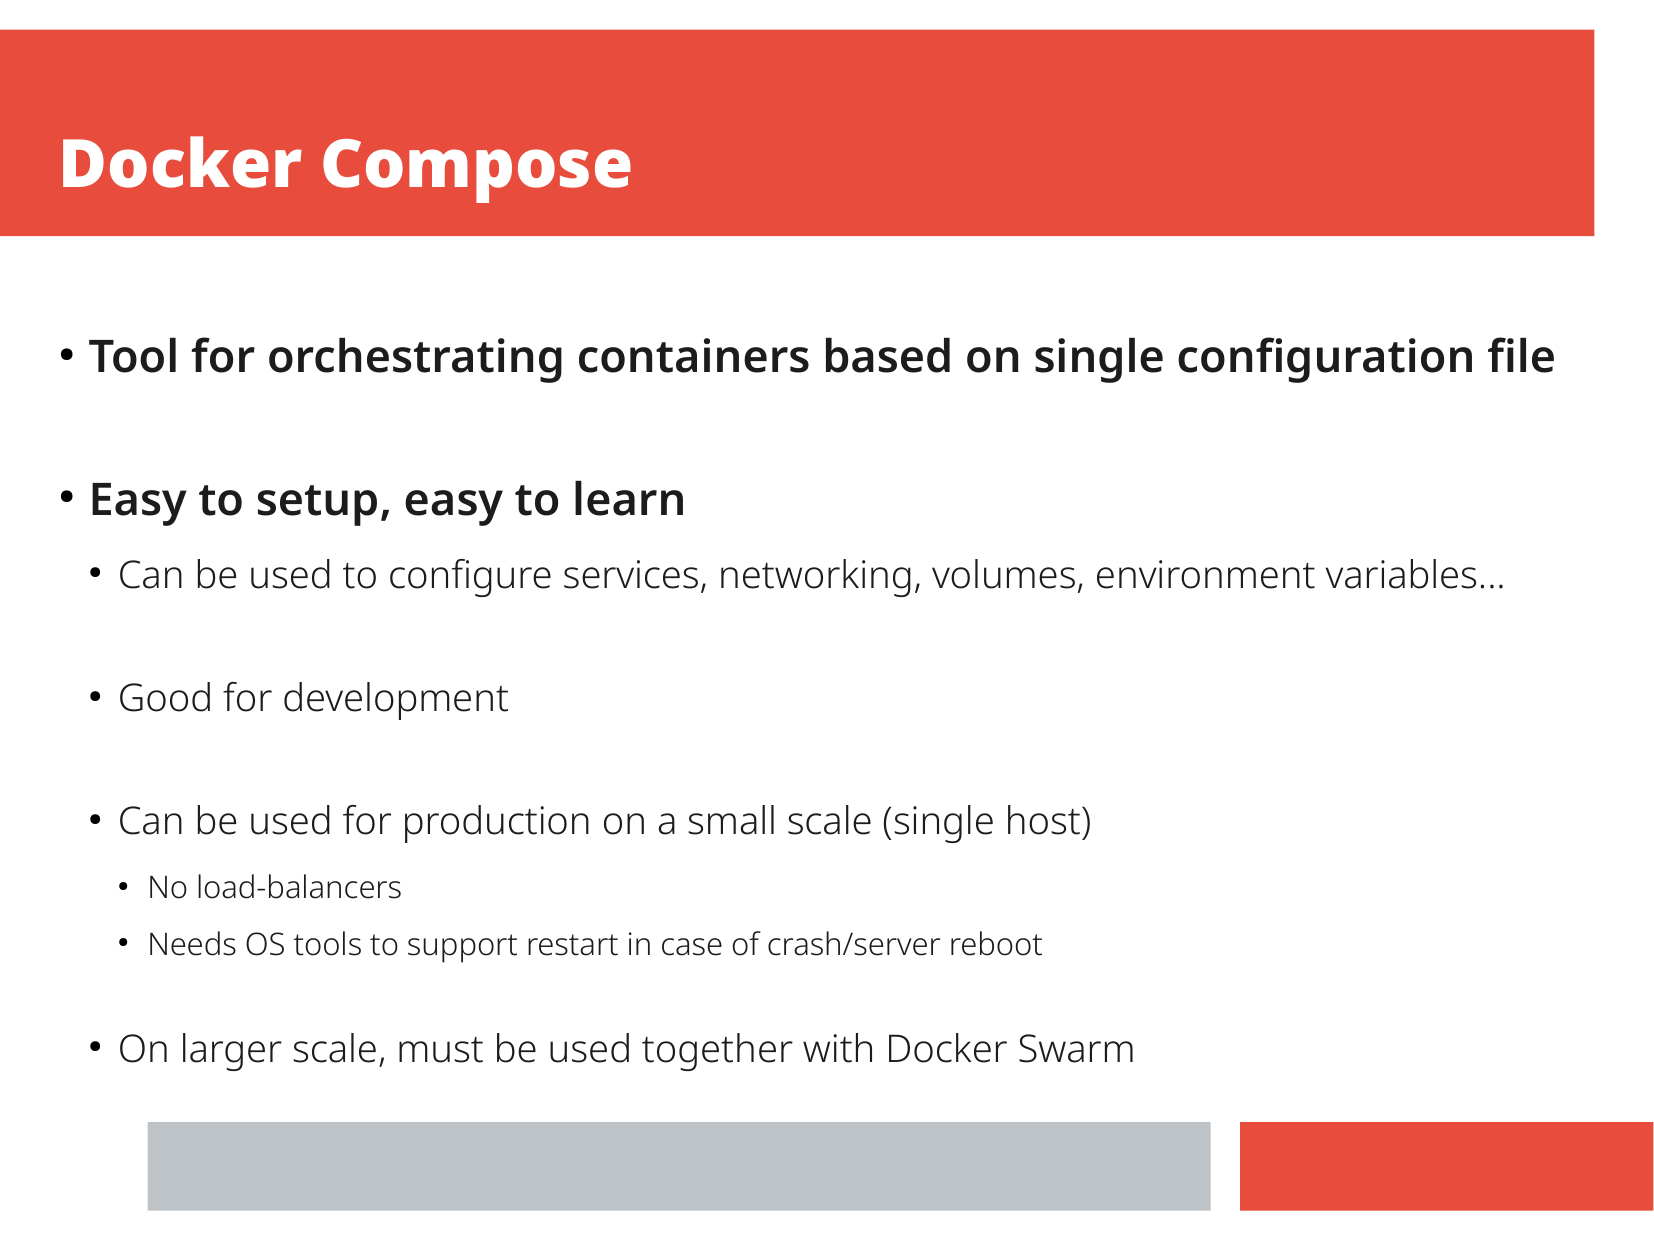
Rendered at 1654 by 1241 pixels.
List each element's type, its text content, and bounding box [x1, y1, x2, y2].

list Tool for orchestrating containers based on single configuration file Easy to setup, easy to learn Can be used to configure services, networking, volumes, environment variables... Good for development Can be used for production on a small scale (single host) No load-balancers Needs OS tools to support restart in case of crash/server reboot On larger scale, must be used together with Docker Swarm [59, 324, 1565, 1093]
title Docker Compose [59, 59, 1595, 207]
